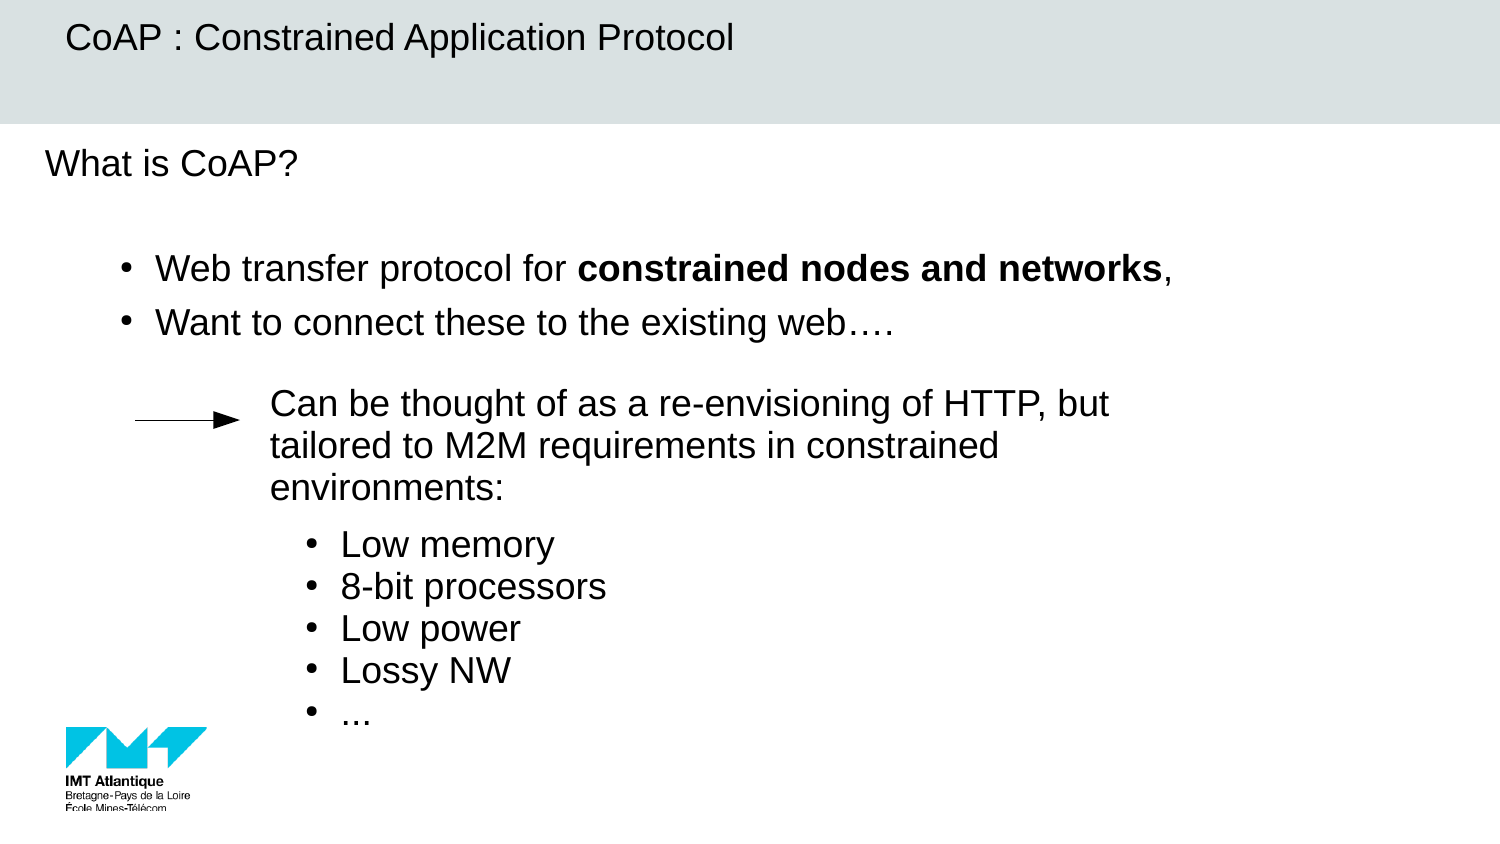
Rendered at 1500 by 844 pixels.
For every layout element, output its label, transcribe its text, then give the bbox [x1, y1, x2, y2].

text_box Web transfer protocol for constrained nodes and networks, Want to connect these to the existing web…. [105, 240, 1189, 351]
text_box [105, 351, 1111, 661]
text_box What is CoAP? [30, 135, 826, 192]
text_box Can be thought of as a re-envisioning of HTTP, but tailored to M2M requirements in constrained environments: Low memory 8-bit processors Low power Lossy NW ... [255, 375, 1171, 741]
title CoAP : Constrained Application Protocol [64, 0, 1252, 74]
